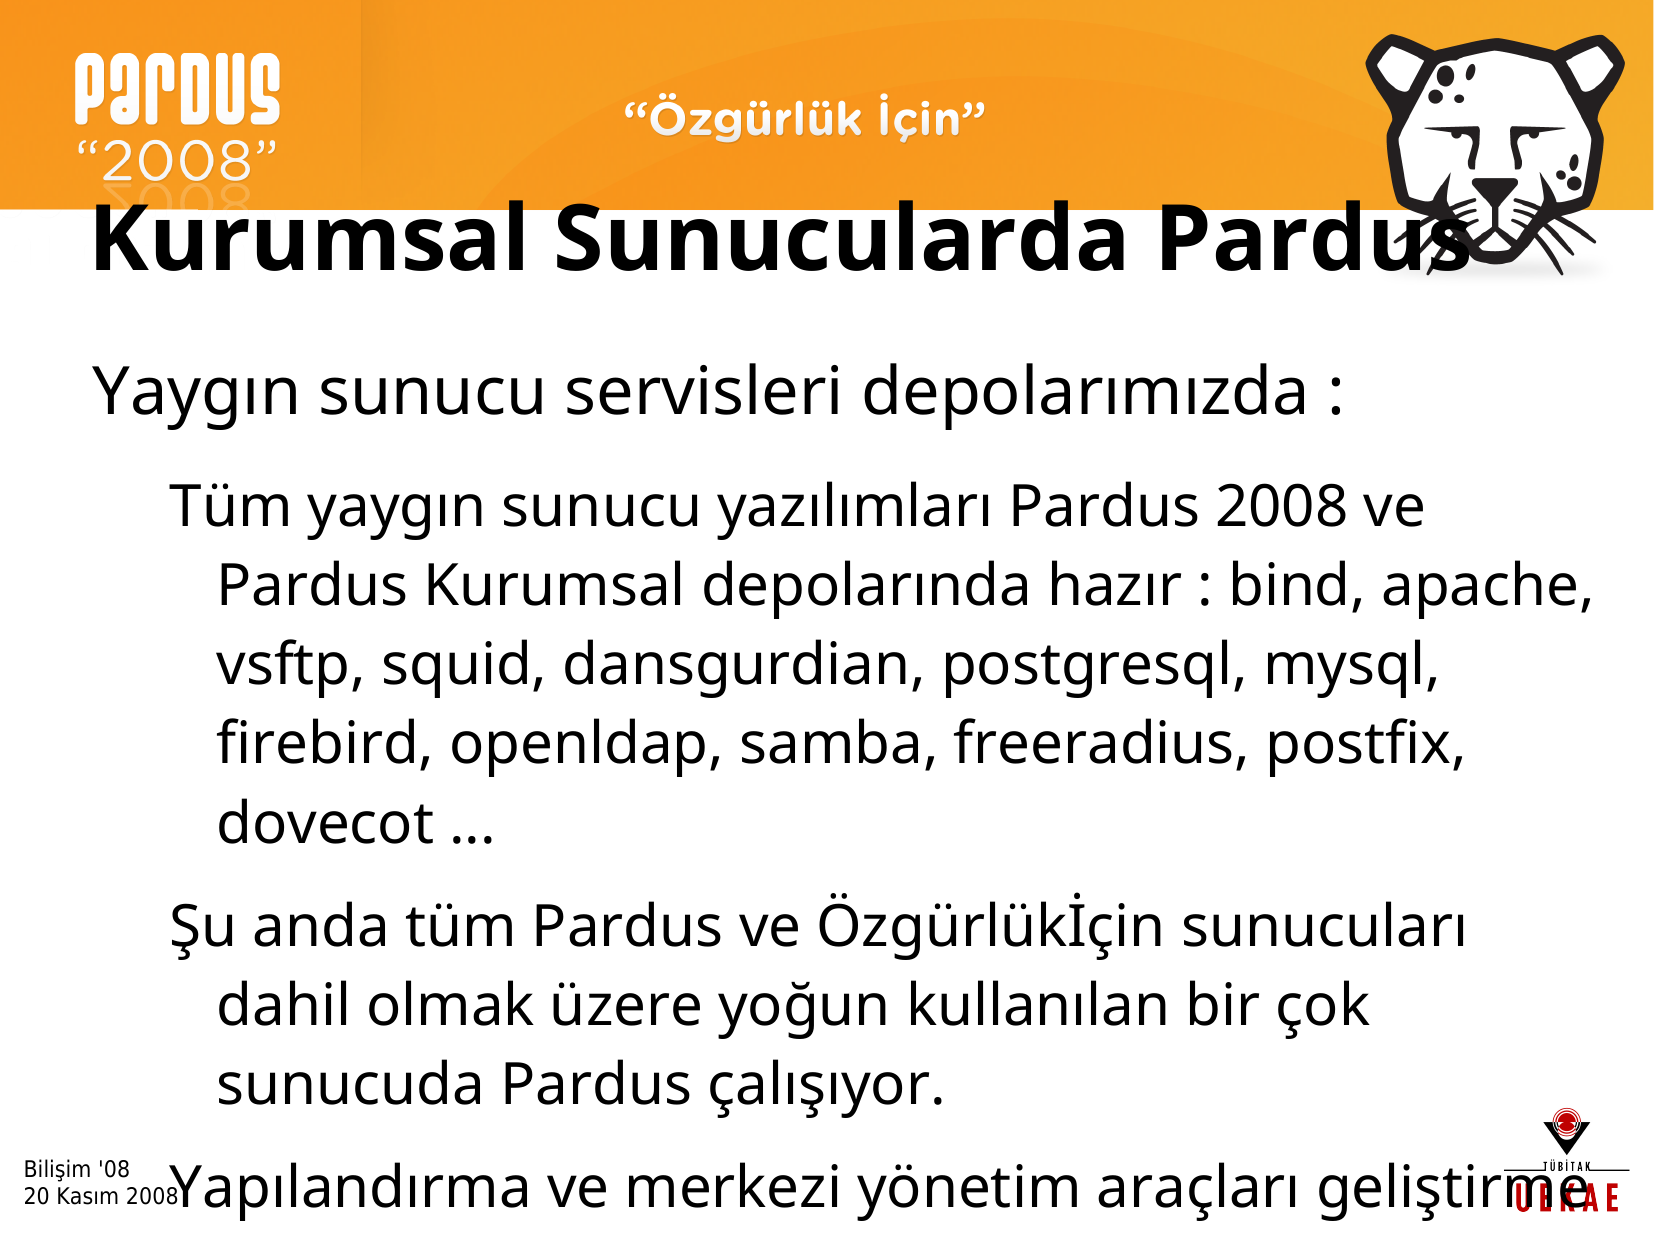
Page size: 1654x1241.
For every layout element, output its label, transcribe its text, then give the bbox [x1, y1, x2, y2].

list Yaygın sunucu servisleri depolarımızda : Tüm yaygın sunucu yazılımları Pardus 2008 ve Pardus Kurumsal depolarında hazır : bind, apache, vsftp, squid, dansgurdian, postgresql, mysql, firebird, openldap, samba, freeradius, postfix, dovecot ... Şu anda tüm Pardus ve Özgürlükİçin sunucuları dahil olmak üzere yoğun kullanılan bir çok sunucuda Pardus çalışıyor. Yapılandırma ve merkezi yönetim araçları geliştirme aşamasında, alışılagelmiş yöntemlerle (vi :-)) yönetmek mümkün. [75, 343, 1613, 1142]
picture [0, 0, 1654, 293]
title Kurumsal Sunucularda Pardus [75, 128, 1488, 343]
picture [1500, 1104, 1634, 1215]
